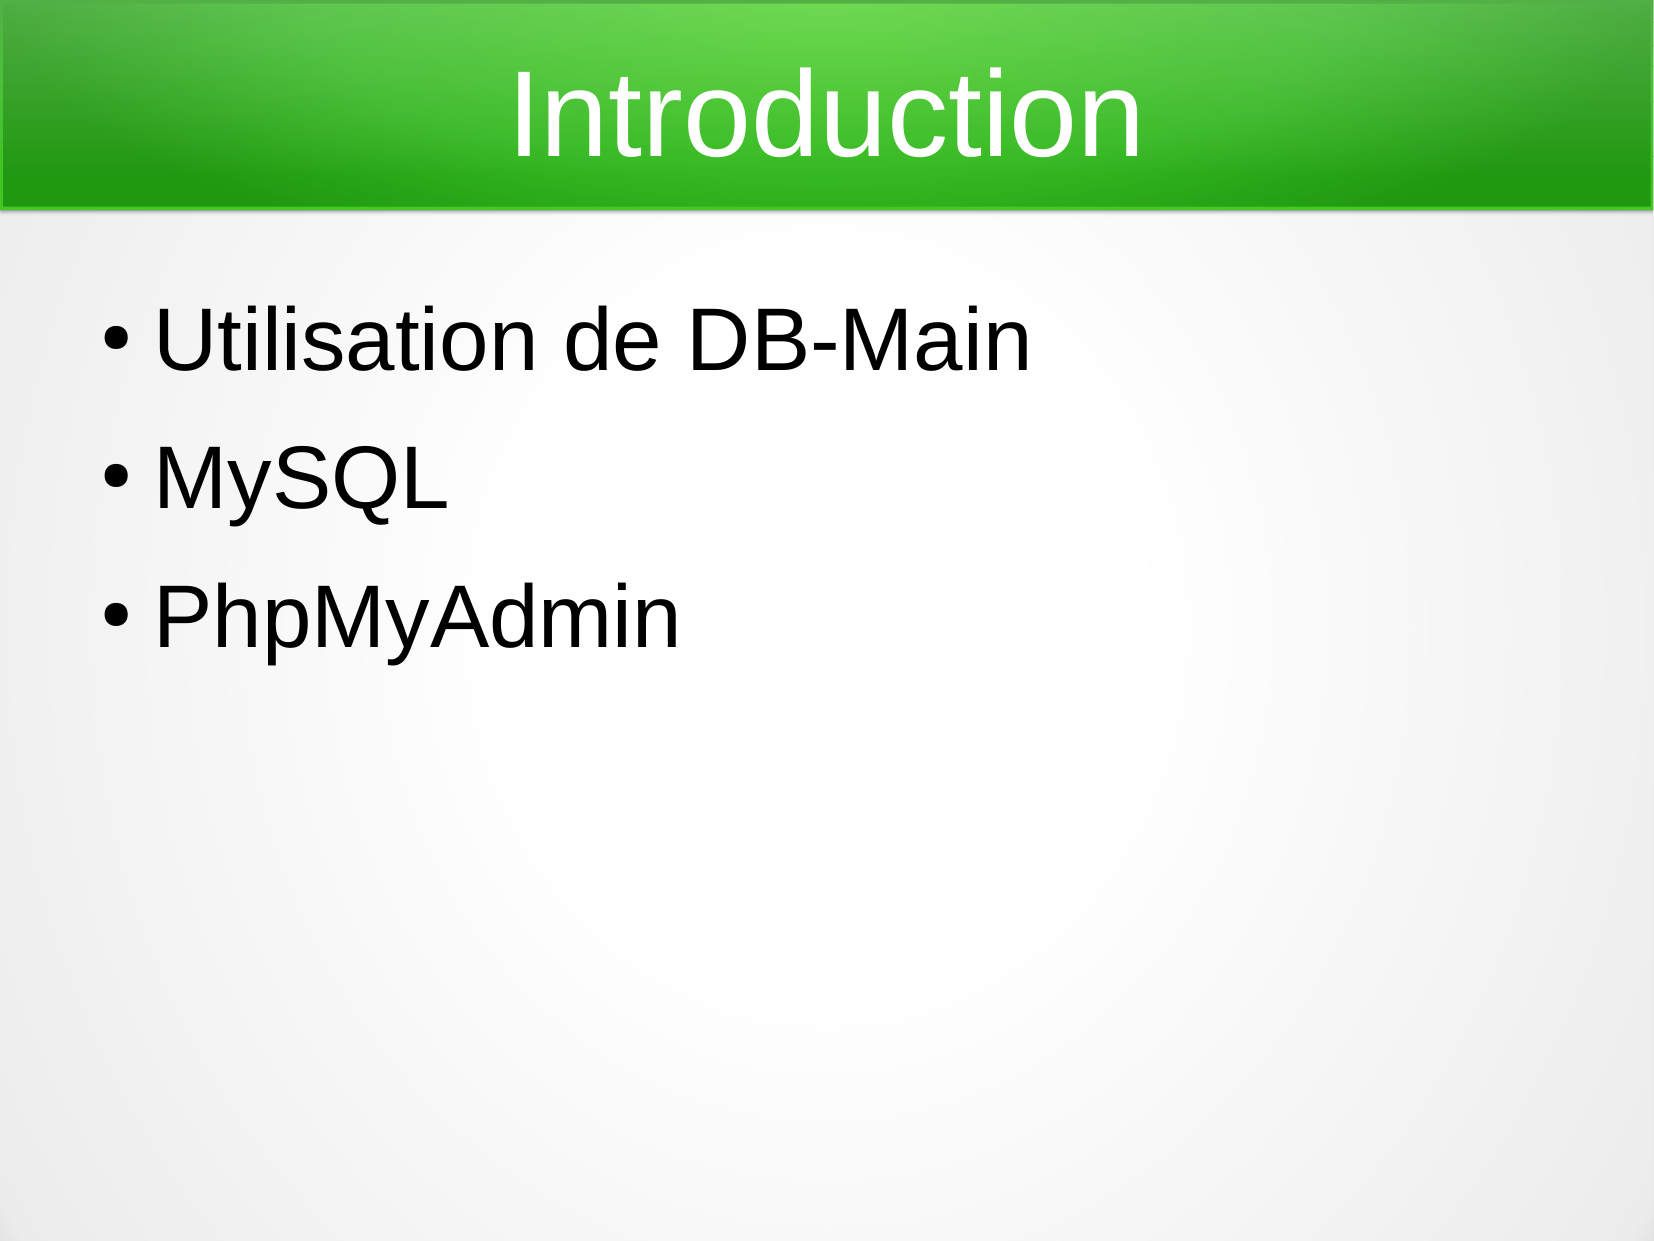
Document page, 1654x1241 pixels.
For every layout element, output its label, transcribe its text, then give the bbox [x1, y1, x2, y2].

list Utilisation de DB-Main MySQL PhpMyAdmin [82, 290, 1538, 1010]
title Introduction [82, 45, 1571, 183]
